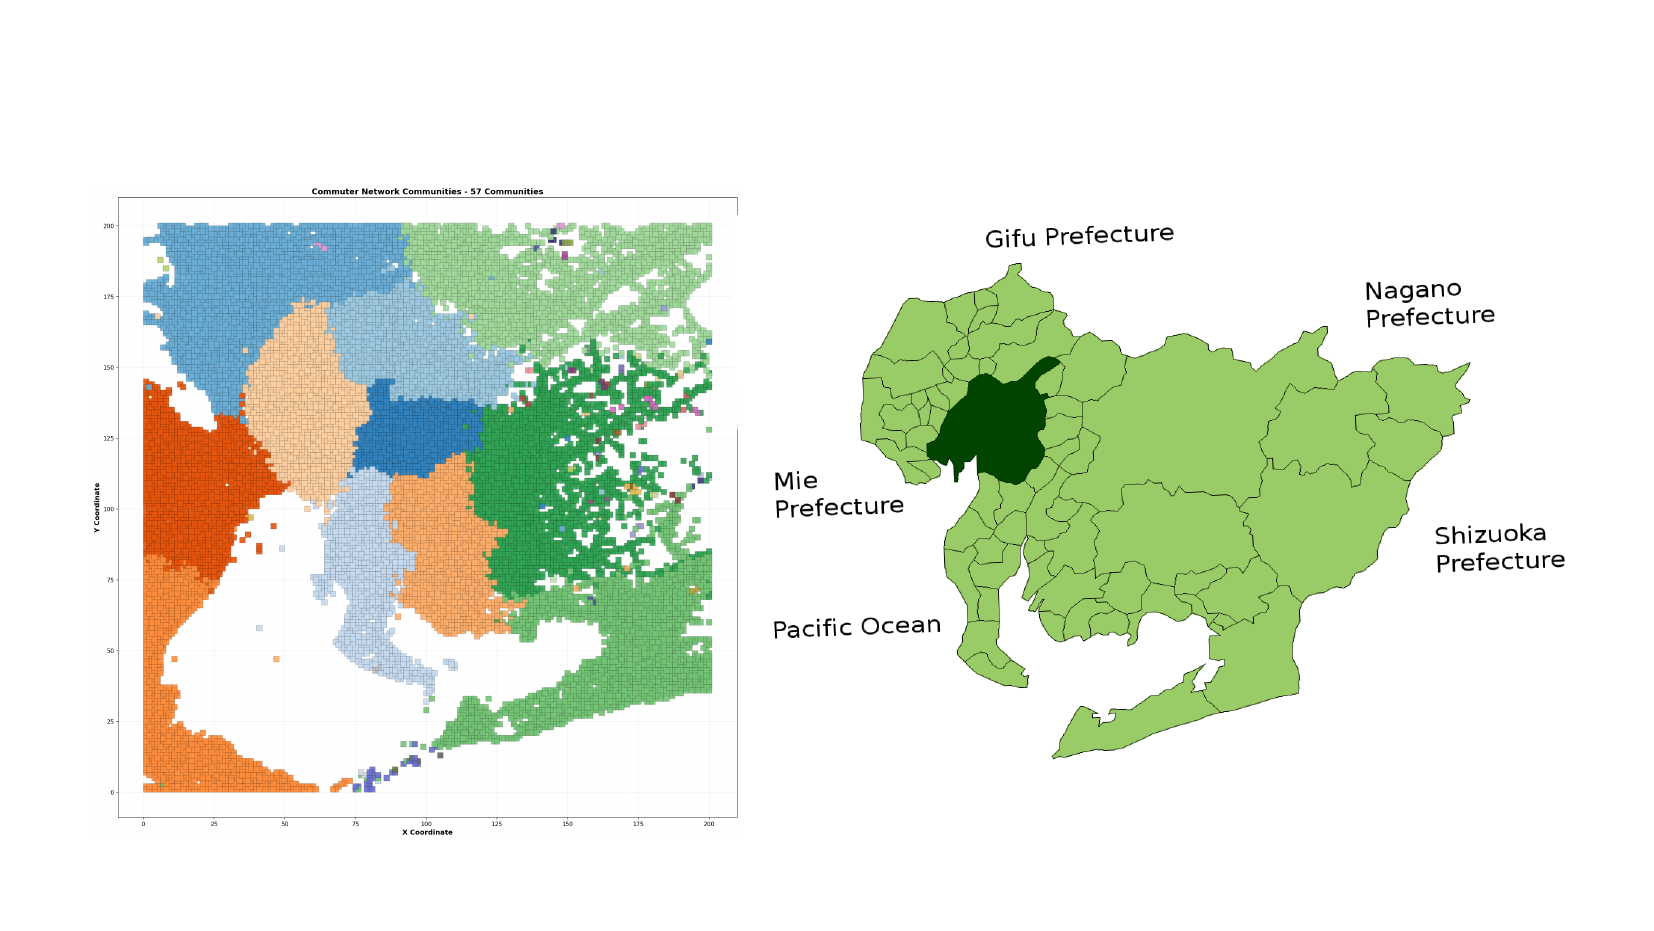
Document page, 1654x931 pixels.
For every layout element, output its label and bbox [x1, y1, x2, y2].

picture [90, 179, 1612, 841]
